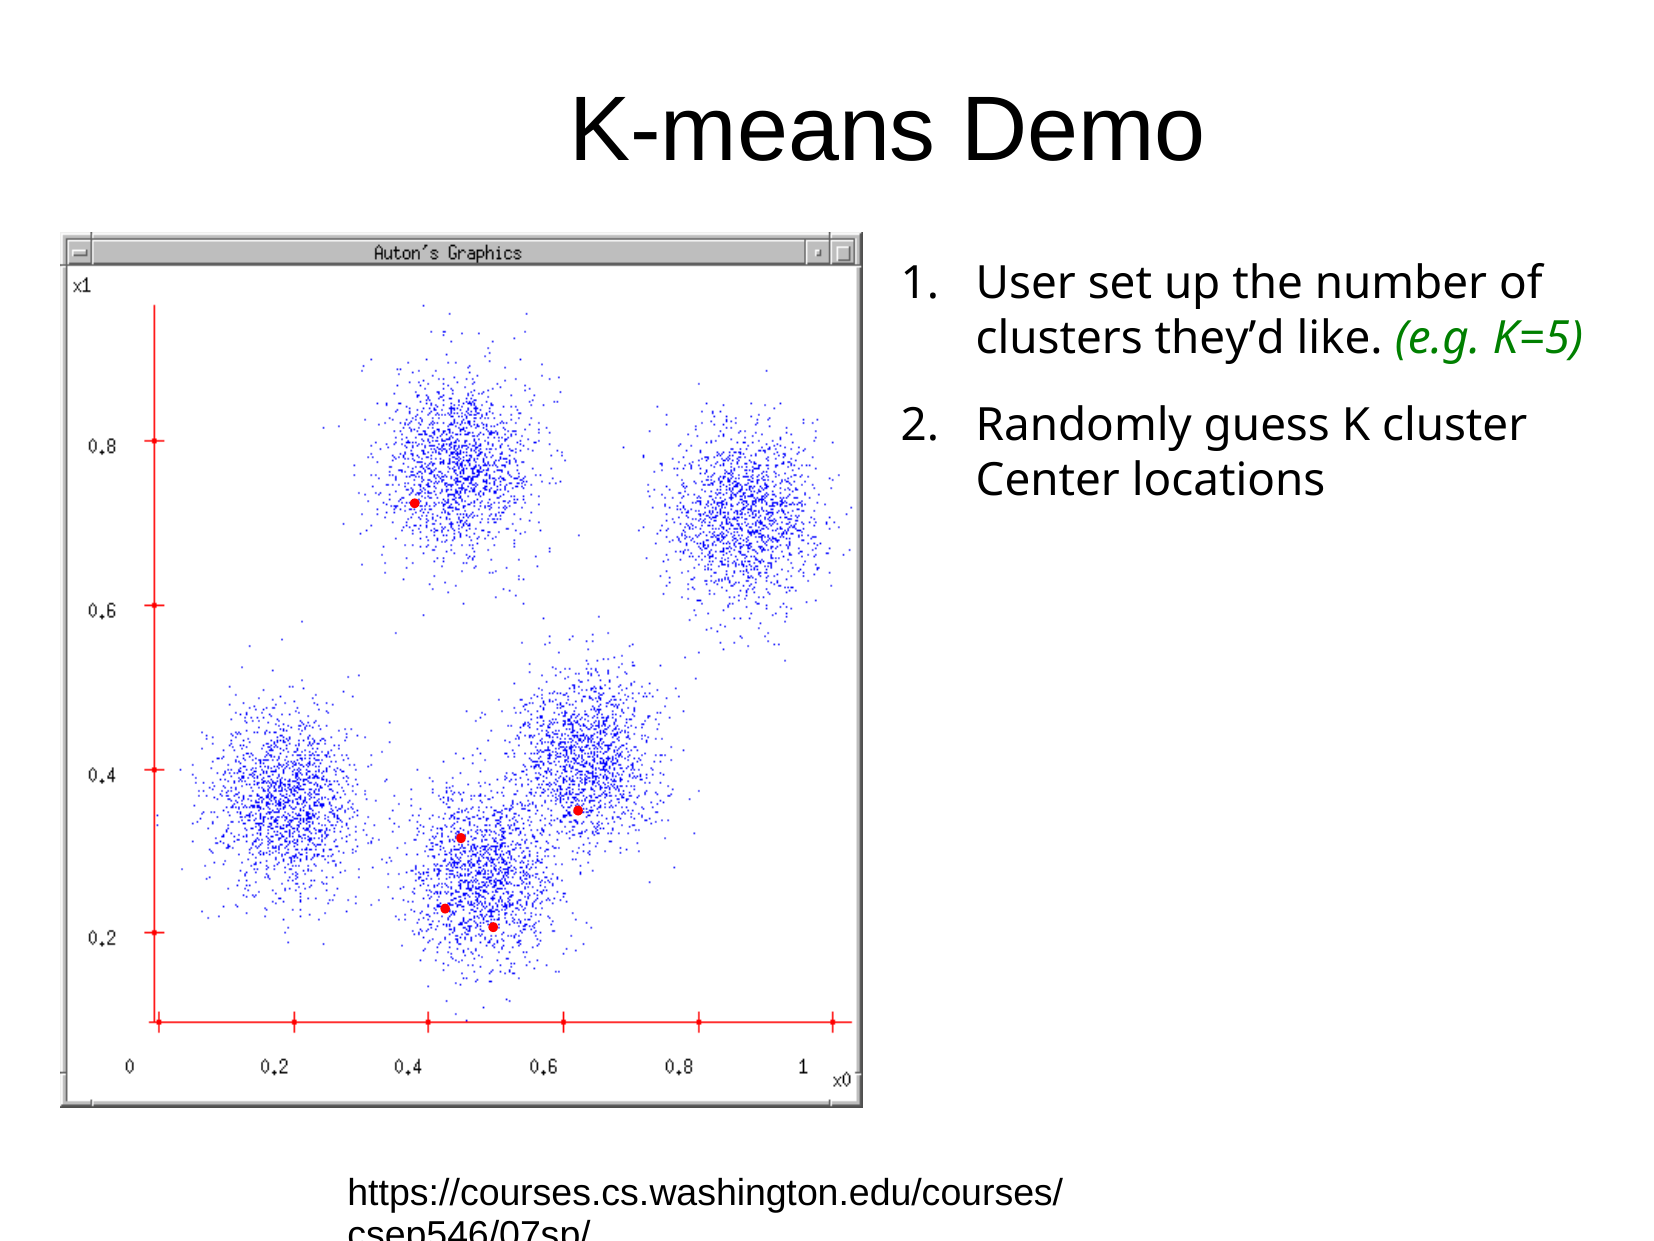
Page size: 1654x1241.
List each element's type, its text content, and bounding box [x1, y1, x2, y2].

text_box https://courses.cs.washington.edu/courses/csep546/07sp/ [332, 1164, 1321, 1222]
text_box User set up the number of clusters they’d like. (e.g. K=5) Randomly guess K cluster Center locations [885, 245, 1629, 599]
text_box [440, 903, 450, 914]
text_box [456, 833, 466, 844]
text_box [488, 922, 499, 933]
text_box [409, 498, 420, 509]
text_box [573, 805, 583, 816]
title K-means Demo [133, 20, 1654, 228]
picture [60, 232, 863, 1108]
